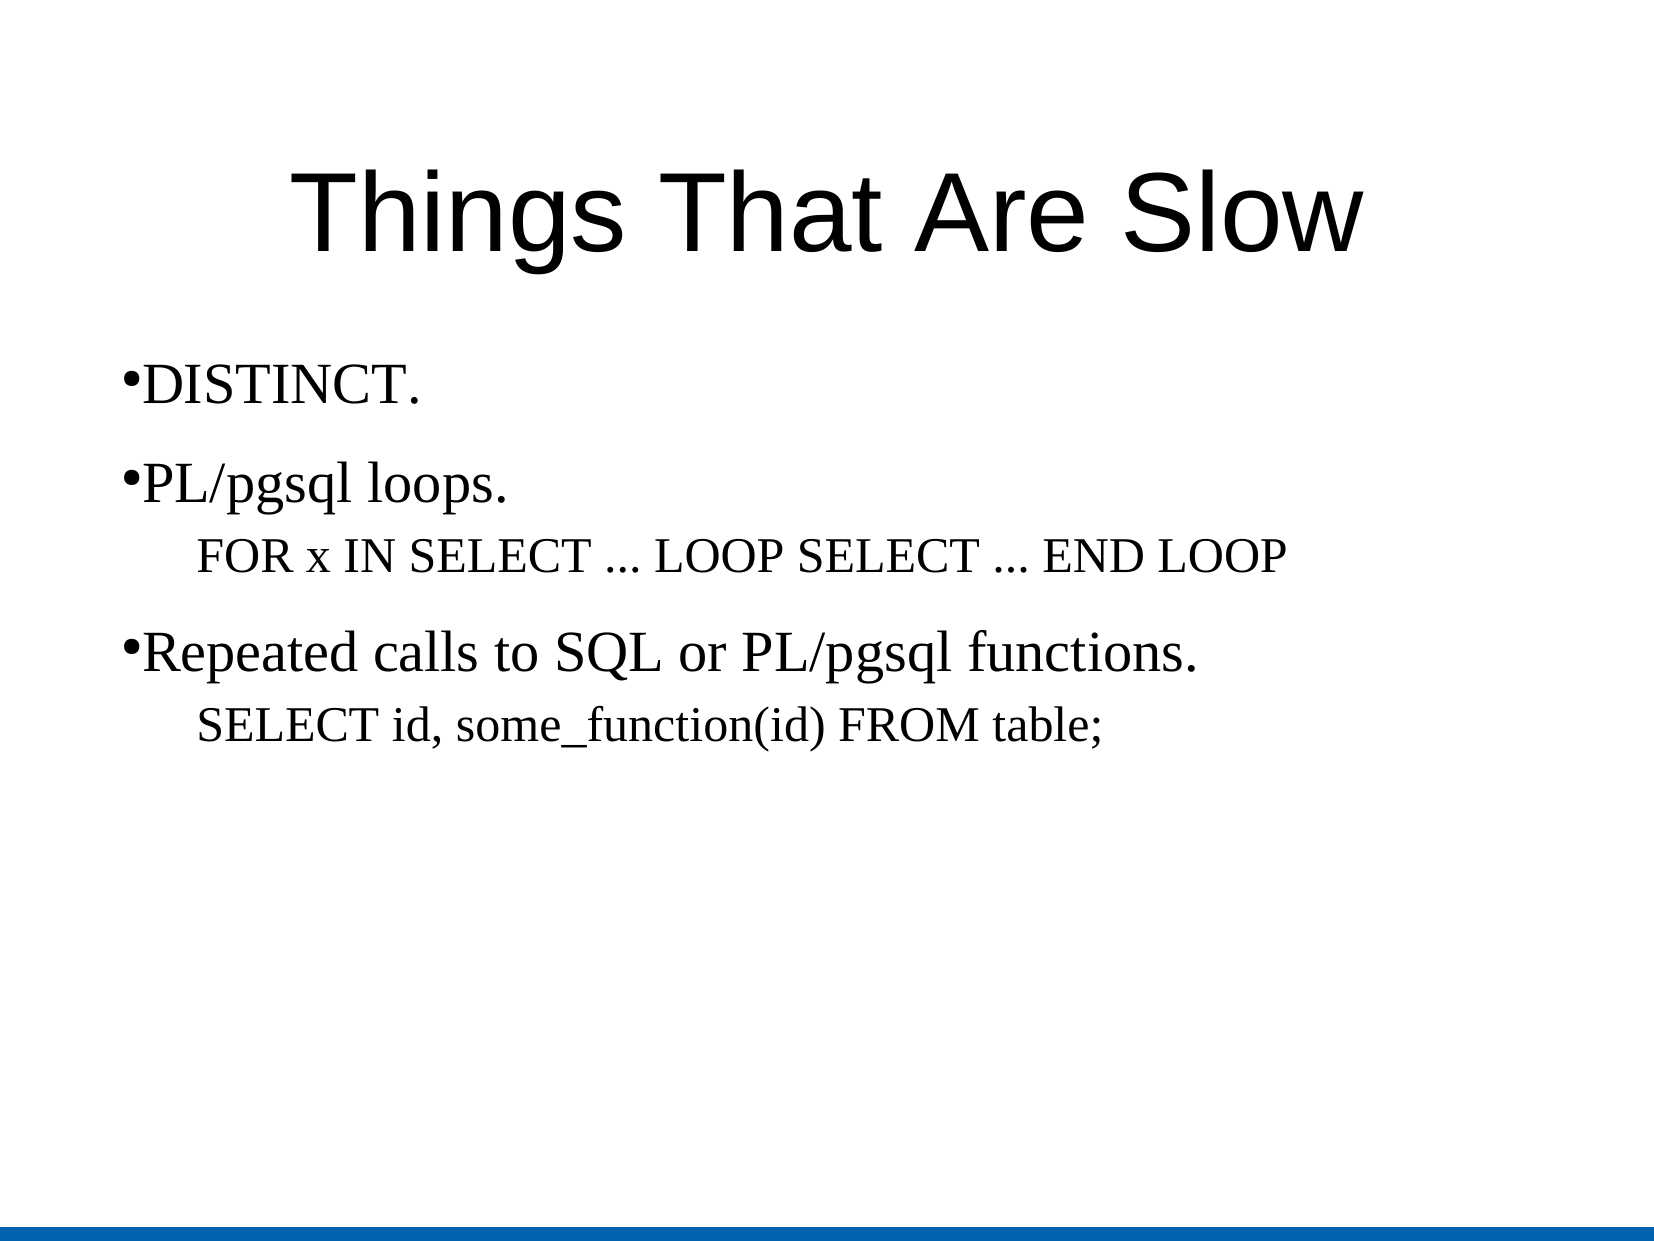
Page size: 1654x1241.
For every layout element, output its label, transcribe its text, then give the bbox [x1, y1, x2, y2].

list DISTINCT. PL/pgsql loops. FOR x IN SELECT ... LOOP SELECT ... END LOOP Repeated calls to SQL or PL/pgsql functions. SELECT id, some_function(id) FROM table; [121, 344, 1533, 1127]
title Things That Are Slow [121, 102, 1533, 311]
